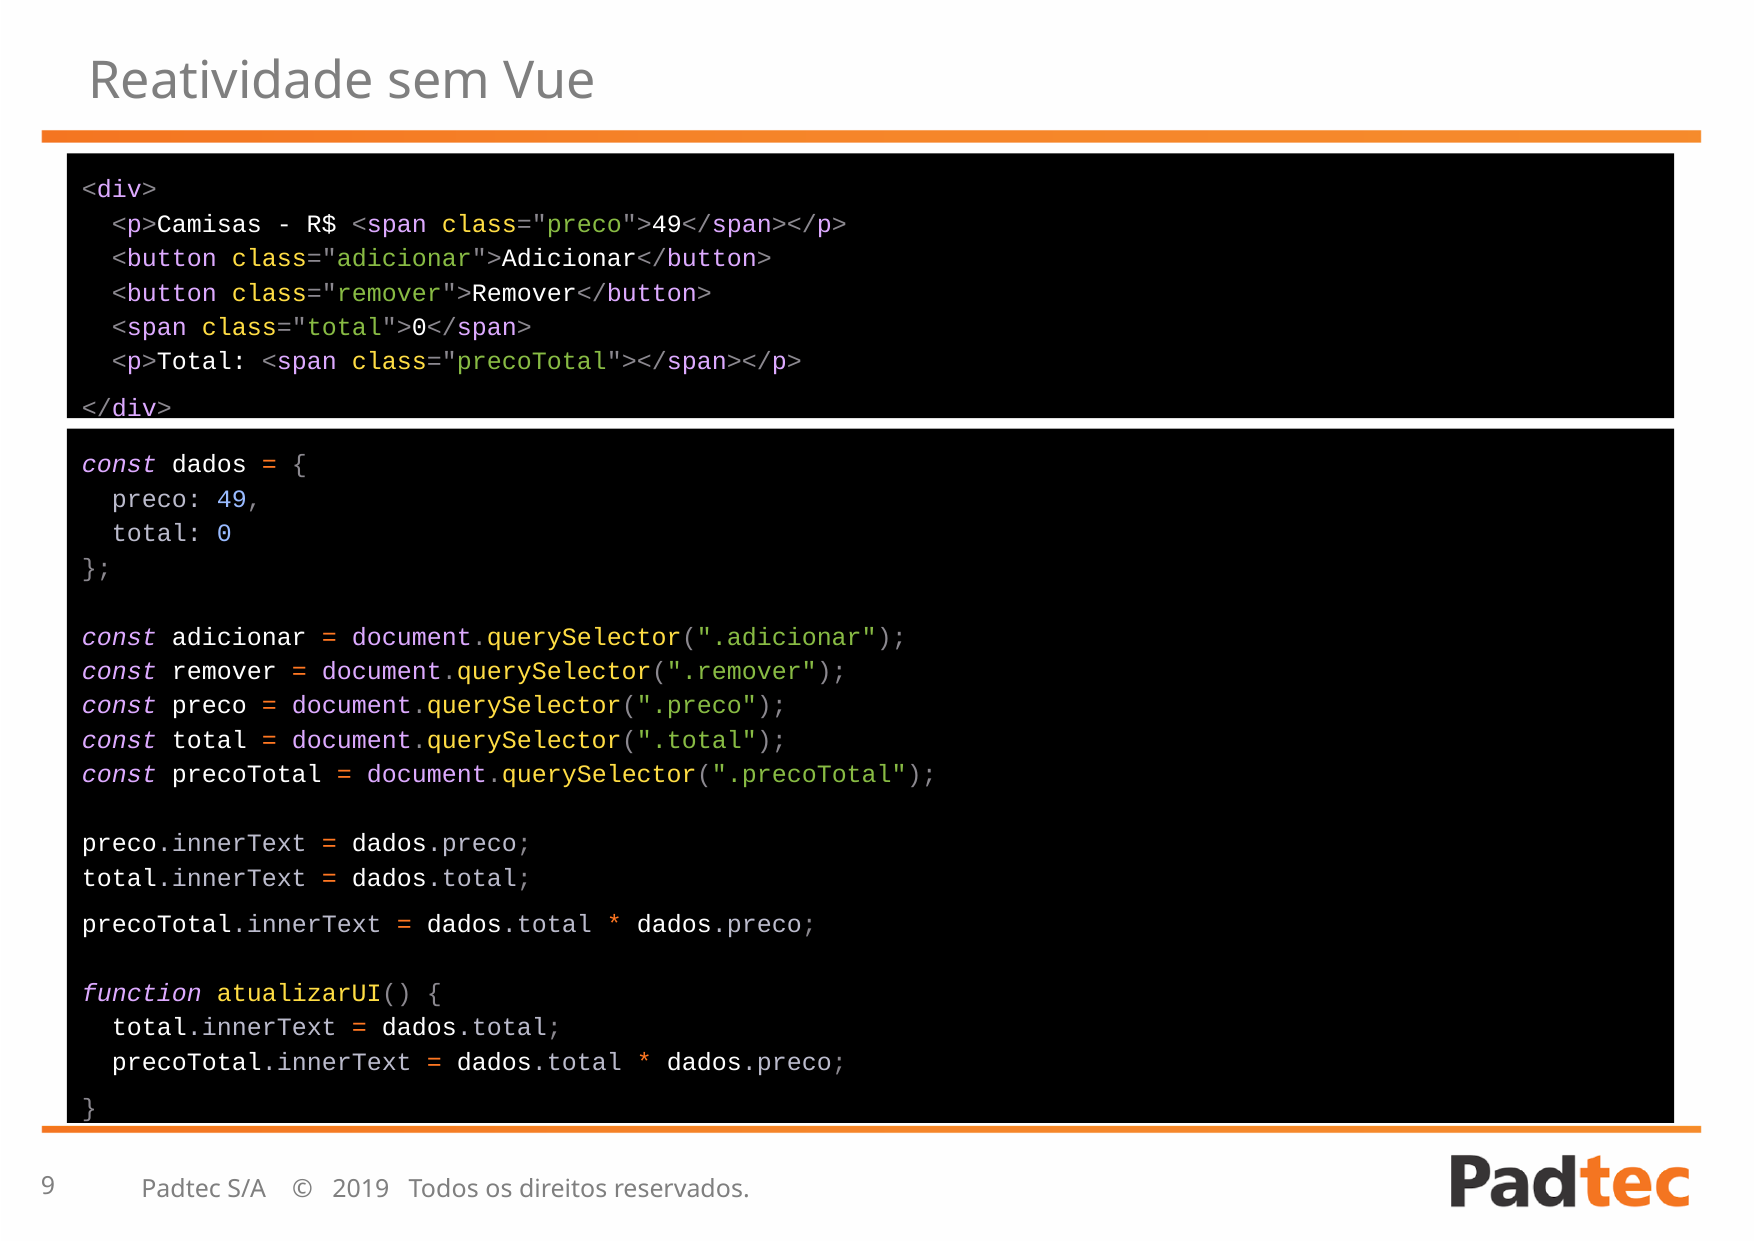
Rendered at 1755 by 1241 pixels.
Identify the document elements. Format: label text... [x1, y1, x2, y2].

text_box <div> <p>Camisas - R$ <span class="preco">49</span></p> <button class="adicionar">Adicionar</button> <button class="remover">Remover</button> <span class="total">0</span> <p>Total: <span class="precoTotal"></span></p> </div> [66, 153, 1675, 419]
picture [0, 0, 1755, 1241]
title Reatividade sem Vue [73, 29, 1653, 127]
text_box const dados = { preco: 49, total: 0 }; const adicionar = document.querySelector(".adicionar"); const remover = document.querySelector(".remover"); const preco = document.querySelector(".preco"); const total = document.querySelector(".total"); const precoTotal = document.querySelector(".precoTotal"); preco.innerText = dados.preco; total.innerText = dados.total; precoTotal.innerText = dados.total * dados.preco; function atualizarUI() { total.innerText = dados.total; precoTotal.innerText = dados.total * dados.preco; } [66, 428, 1675, 1123]
